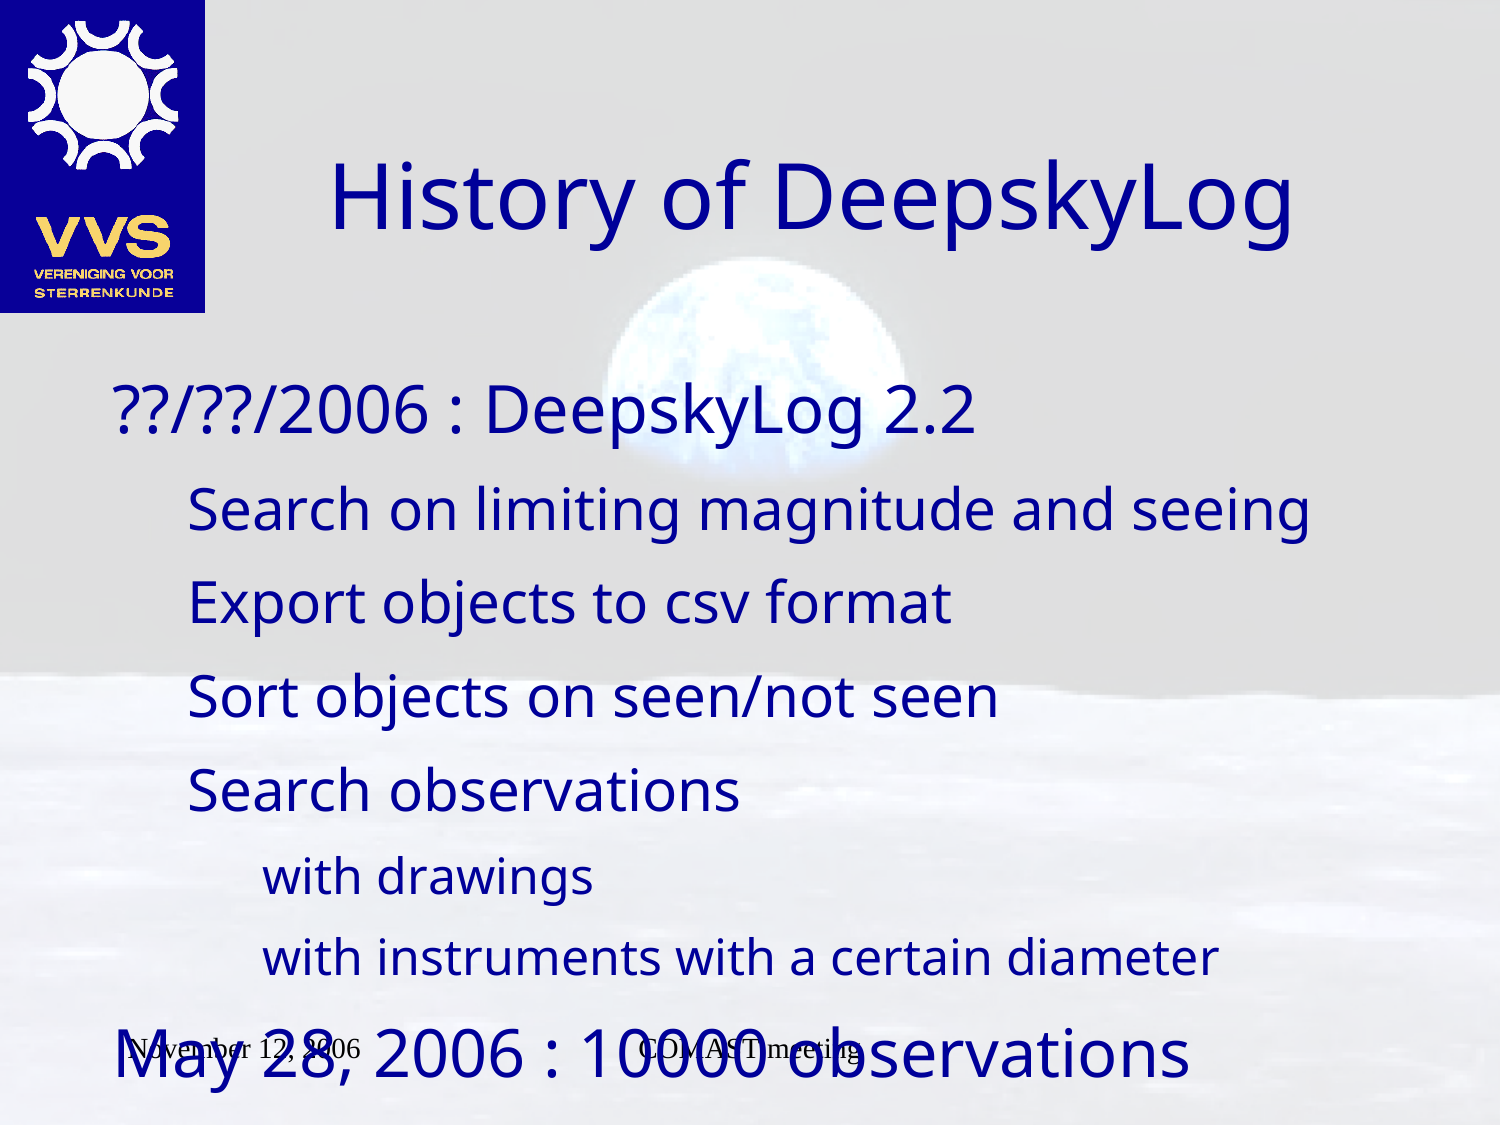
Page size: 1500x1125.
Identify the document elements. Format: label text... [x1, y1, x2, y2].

list ??/??/2006 : DeepskyLog 2.2 Search on limiting magnitude and seeing Export objects to csv format Sort objects on seen/not seen Search observations with drawings with instruments with a certain diameter May 28, 2006 : 10000 observations [112, 362, 1388, 1025]
picture [0, 0, 205, 313]
title History of DeepskyLog [237, 76, 1388, 312]
